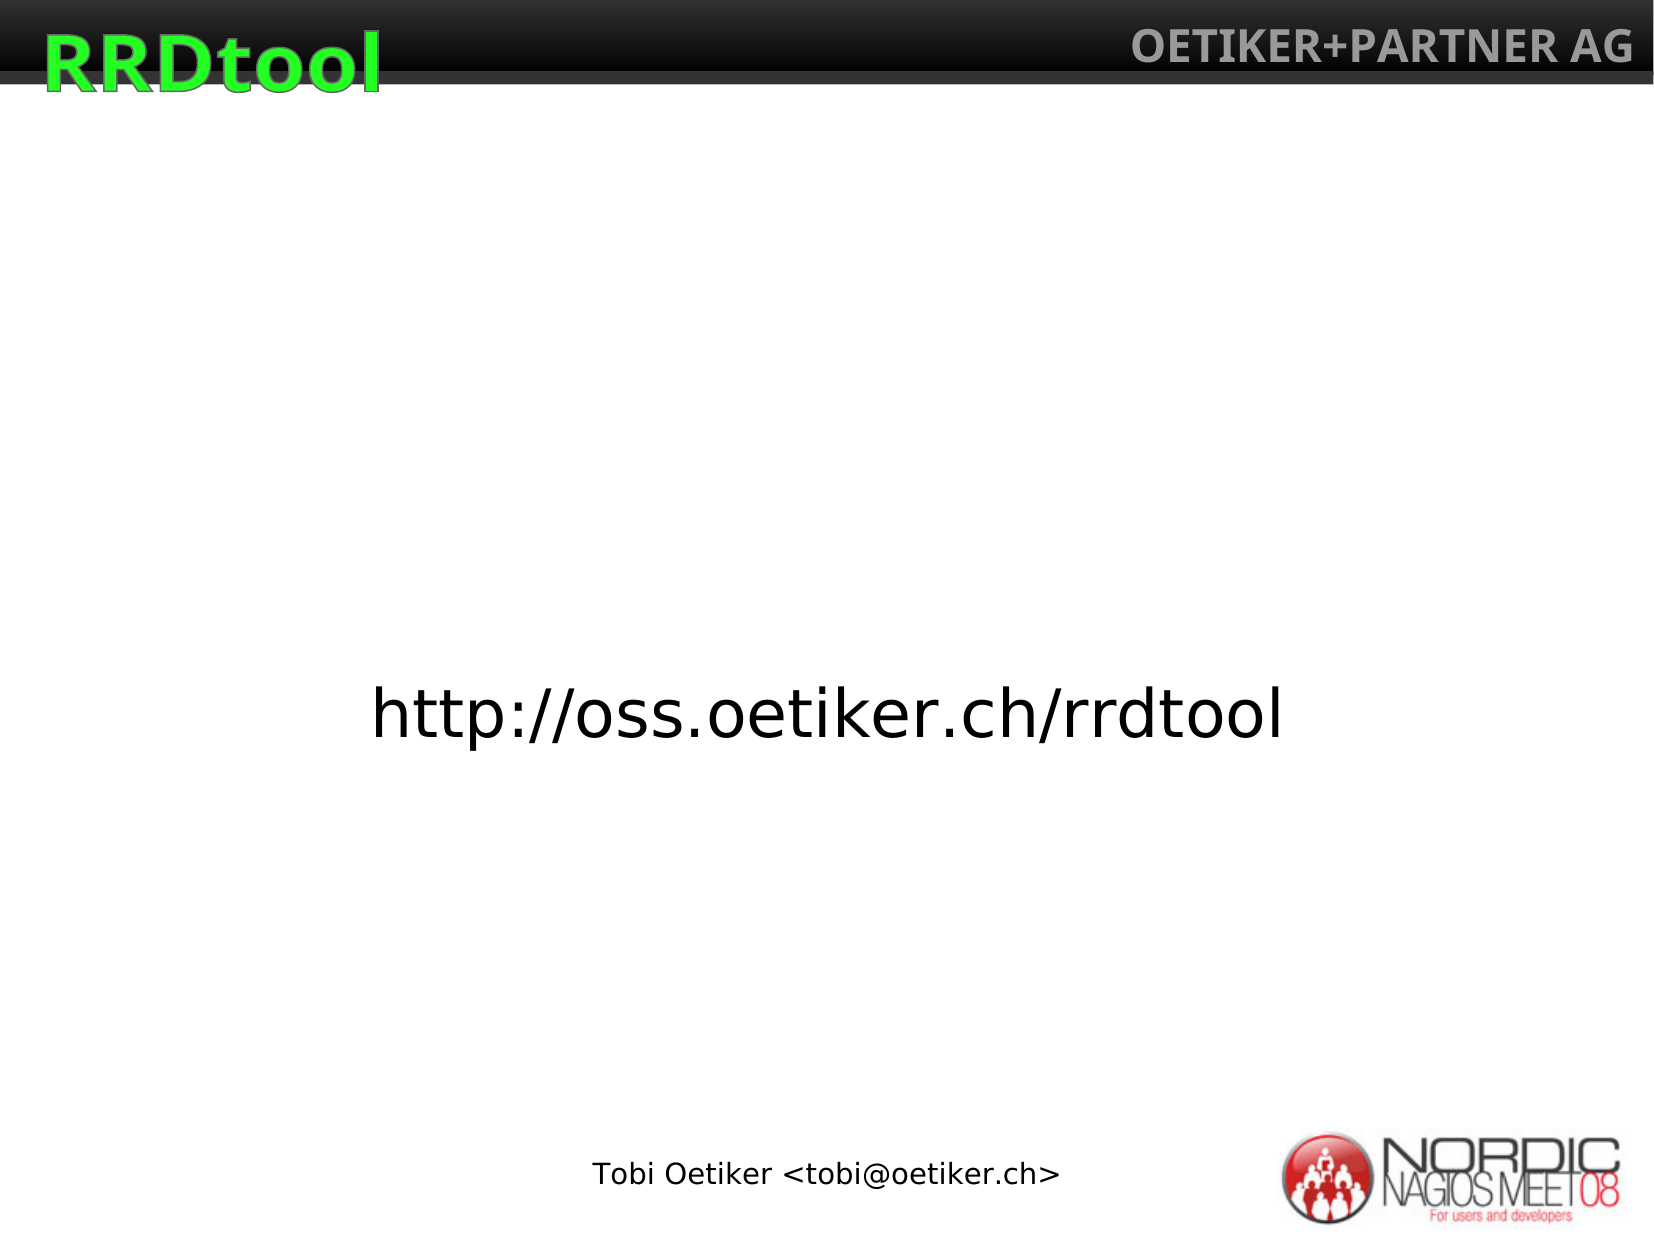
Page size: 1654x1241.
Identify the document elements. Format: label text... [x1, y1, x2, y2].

picture [1262, 1116, 1654, 1241]
subtitle http://oss.oetiker.ch/rrdtool [50, 337, 1571, 1092]
